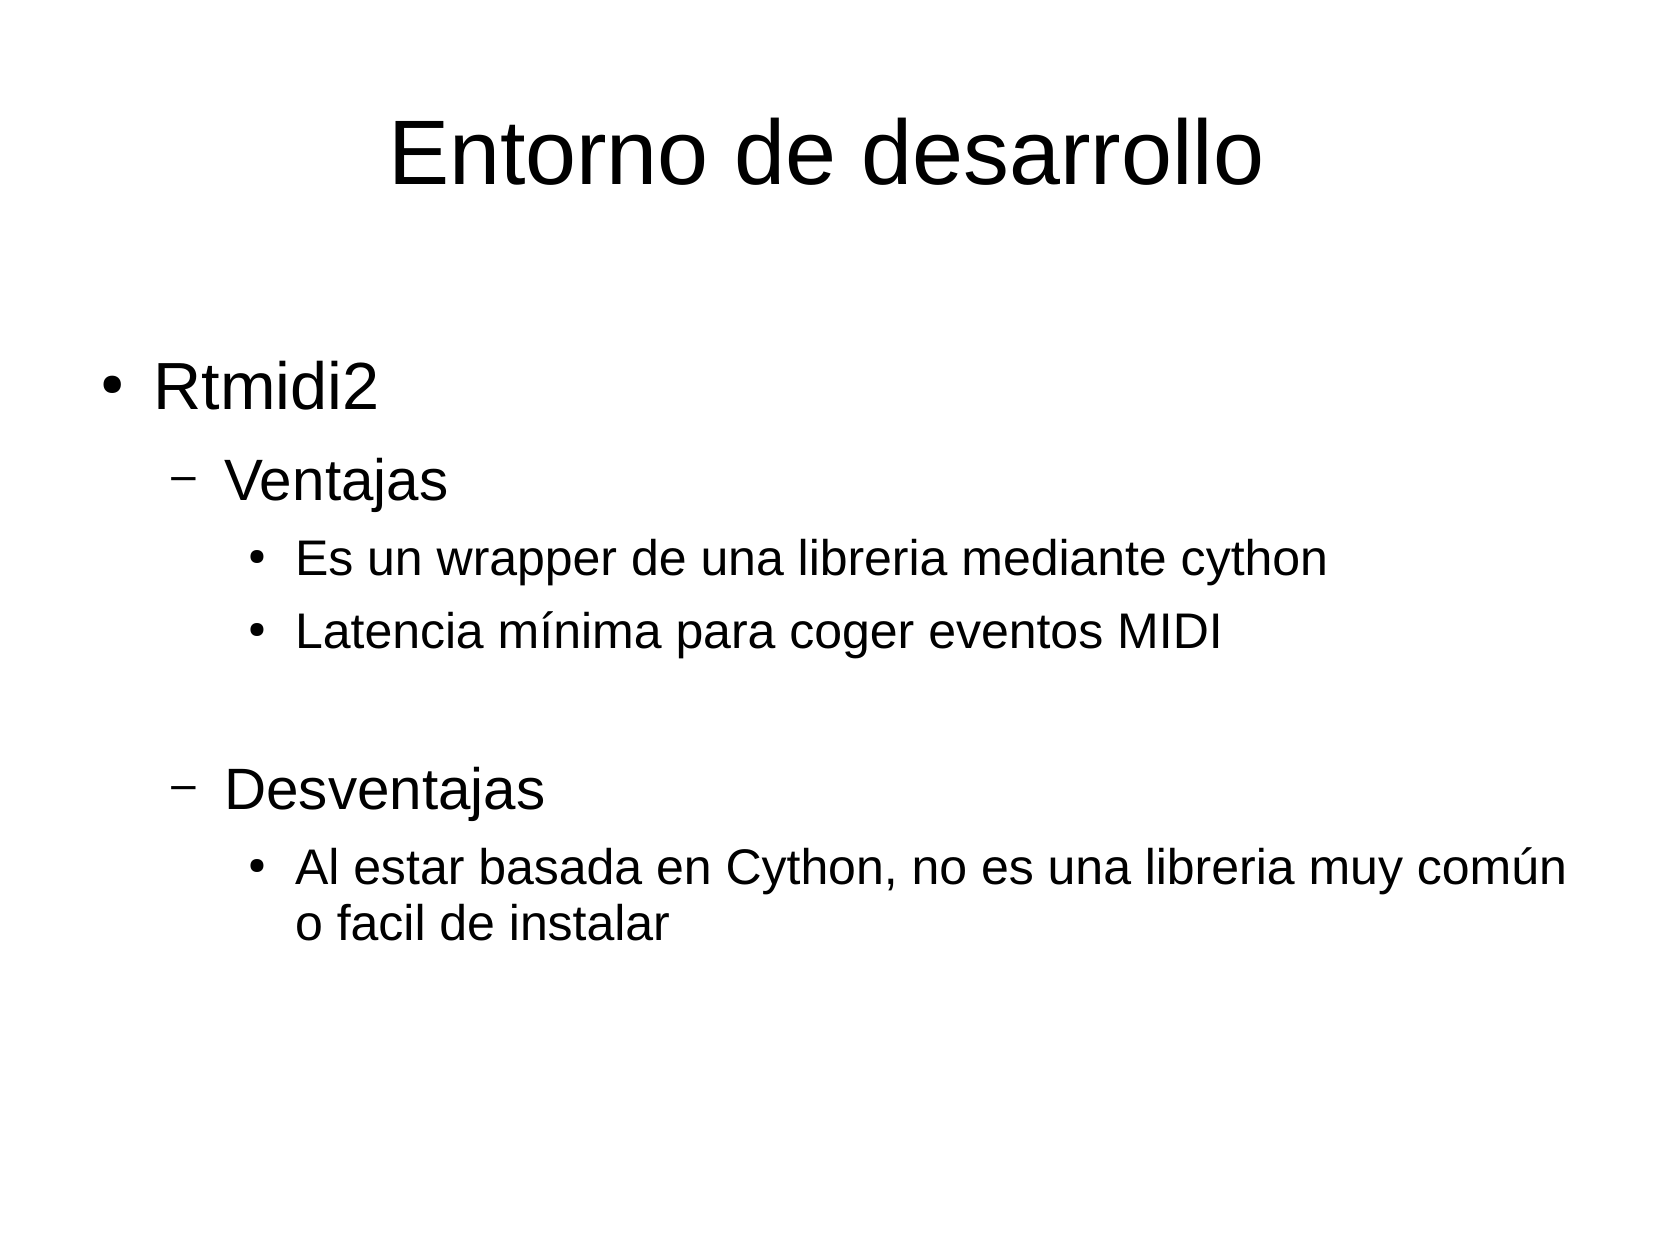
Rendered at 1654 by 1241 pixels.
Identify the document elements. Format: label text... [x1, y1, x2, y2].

list Rtmidi2 Ventajas Es un wrapper de una libreria mediante cython Latencia mínima para coger eventos MIDI Desventajas Al estar basada en Cython, no es una libreria muy común o facil de instalar [82, 290, 1571, 1010]
title Entorno de desarrollo [82, 49, 1571, 257]
